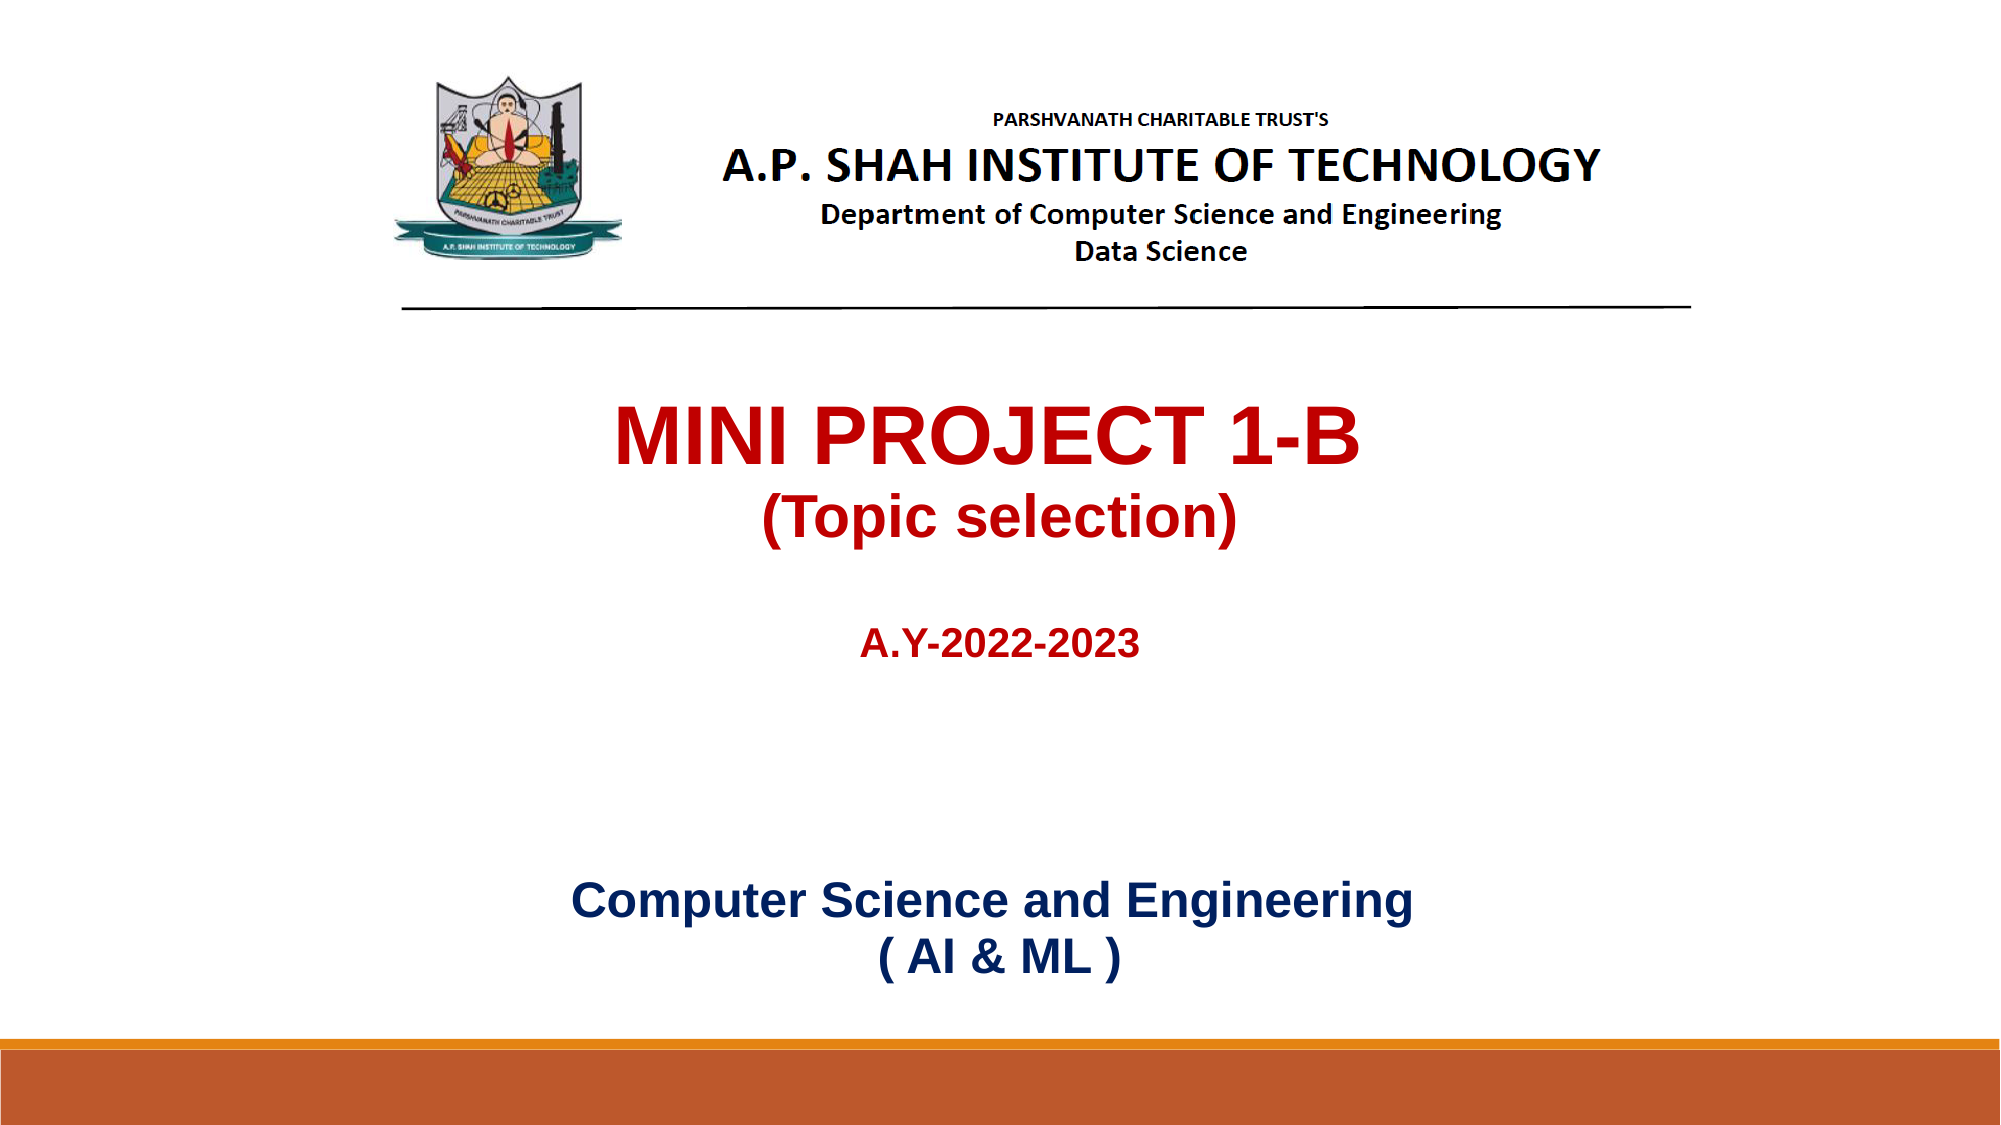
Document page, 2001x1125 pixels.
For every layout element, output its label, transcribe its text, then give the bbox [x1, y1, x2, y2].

text_box MINI PROJECT 1-B (Topic selection) A.Y-2022-2023 Computer Science and Engineering ( AI & ML ) [328, 314, 1672, 988]
picture [387, 71, 1702, 313]
